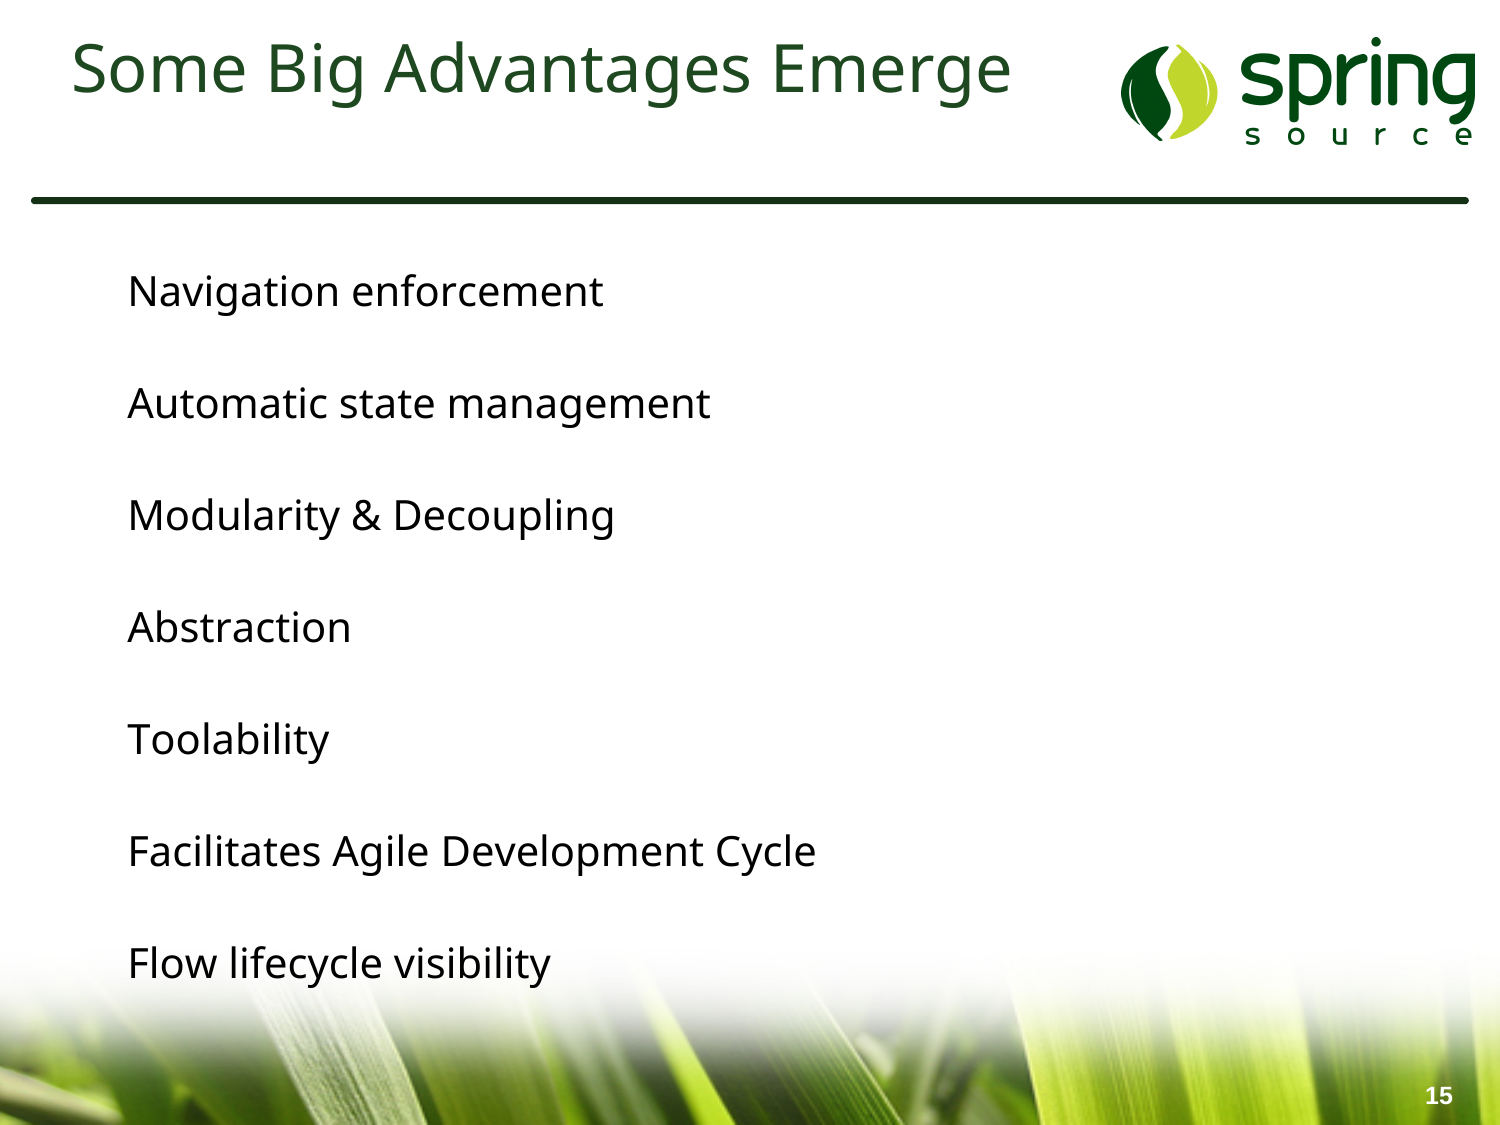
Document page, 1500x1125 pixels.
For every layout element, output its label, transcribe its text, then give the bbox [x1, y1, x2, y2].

list Navigation enforcement Automatic state management Modularity & Decoupling Abstraction Toolability Facilitates Agile Development Cycle Flow lifecycle visibility [112, 262, 1388, 995]
picture [1121, 37, 1475, 145]
title Some Big Advantages Emerge [56, 13, 1090, 192]
picture [0, 944, 1500, 1125]
